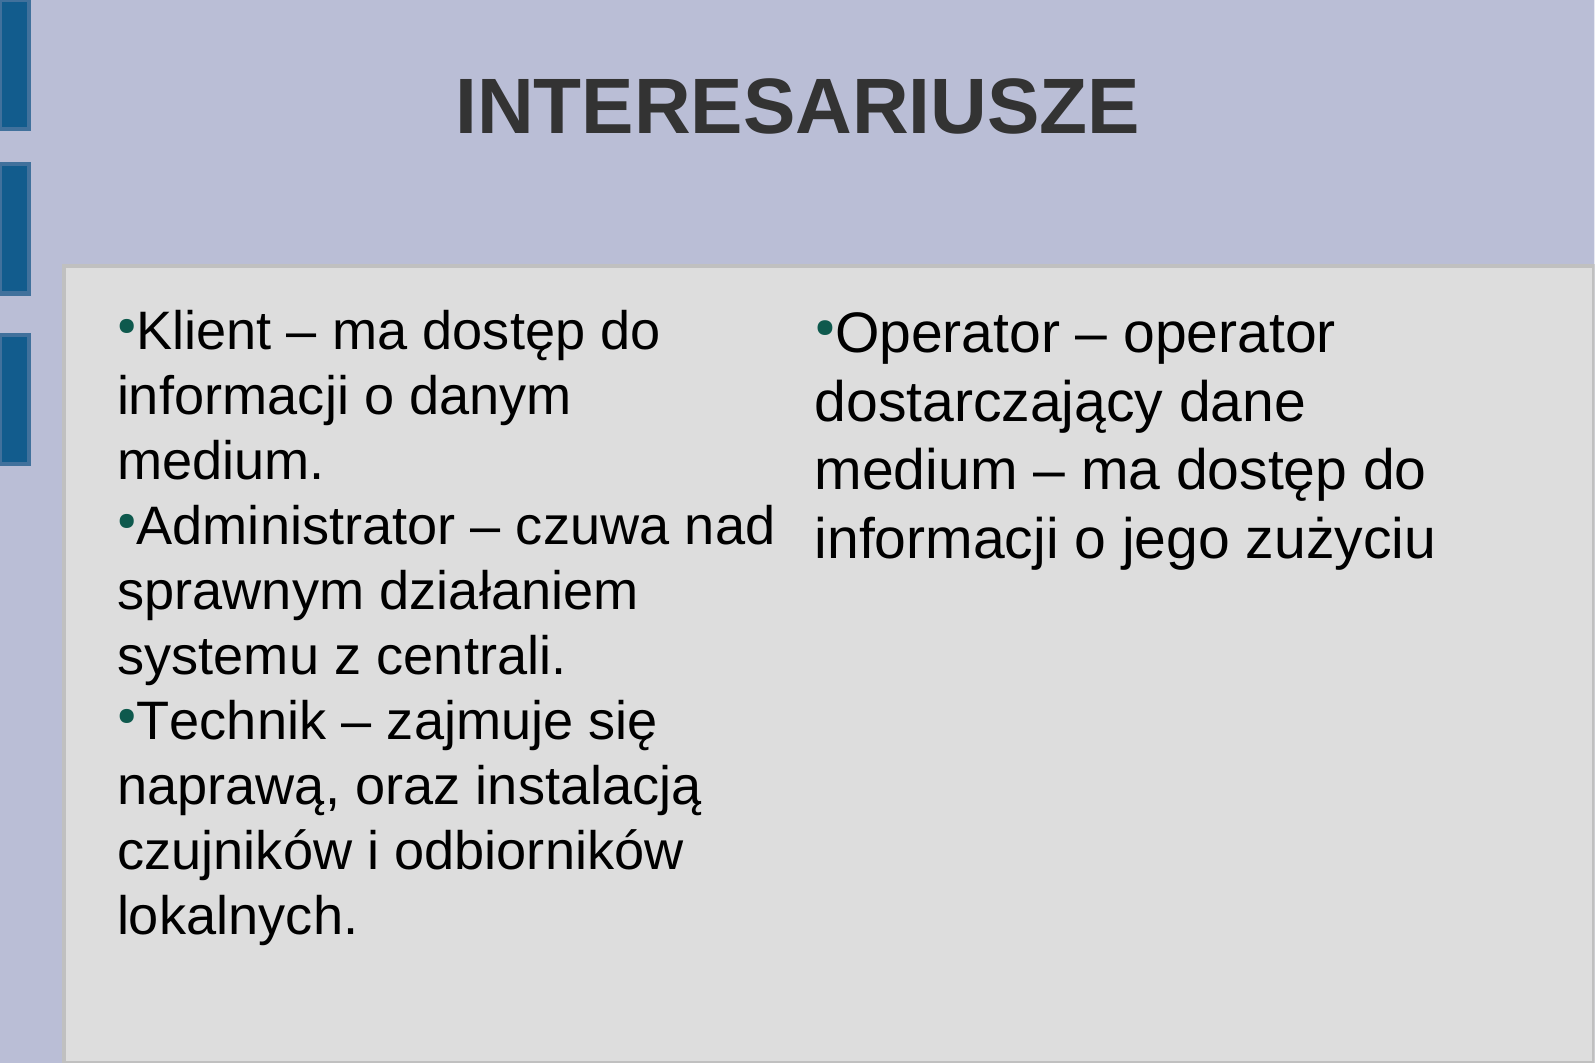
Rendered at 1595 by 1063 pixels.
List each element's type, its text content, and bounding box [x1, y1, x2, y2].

list Operator – operator dostarczający dane medium – ma dostęp do informacji o jego zużyciu [814, 295, 1480, 966]
list Klient – ma dostęp do informacji o danym medium. Administrator – czuwa nad sprawnym działaniem systemu z centrali. Technik – zajmuje się naprawą, oraz instalacją czujników i odbiorników lokalnych. [117, 295, 782, 946]
title INTERESARIUSZE [117, 54, 1479, 149]
